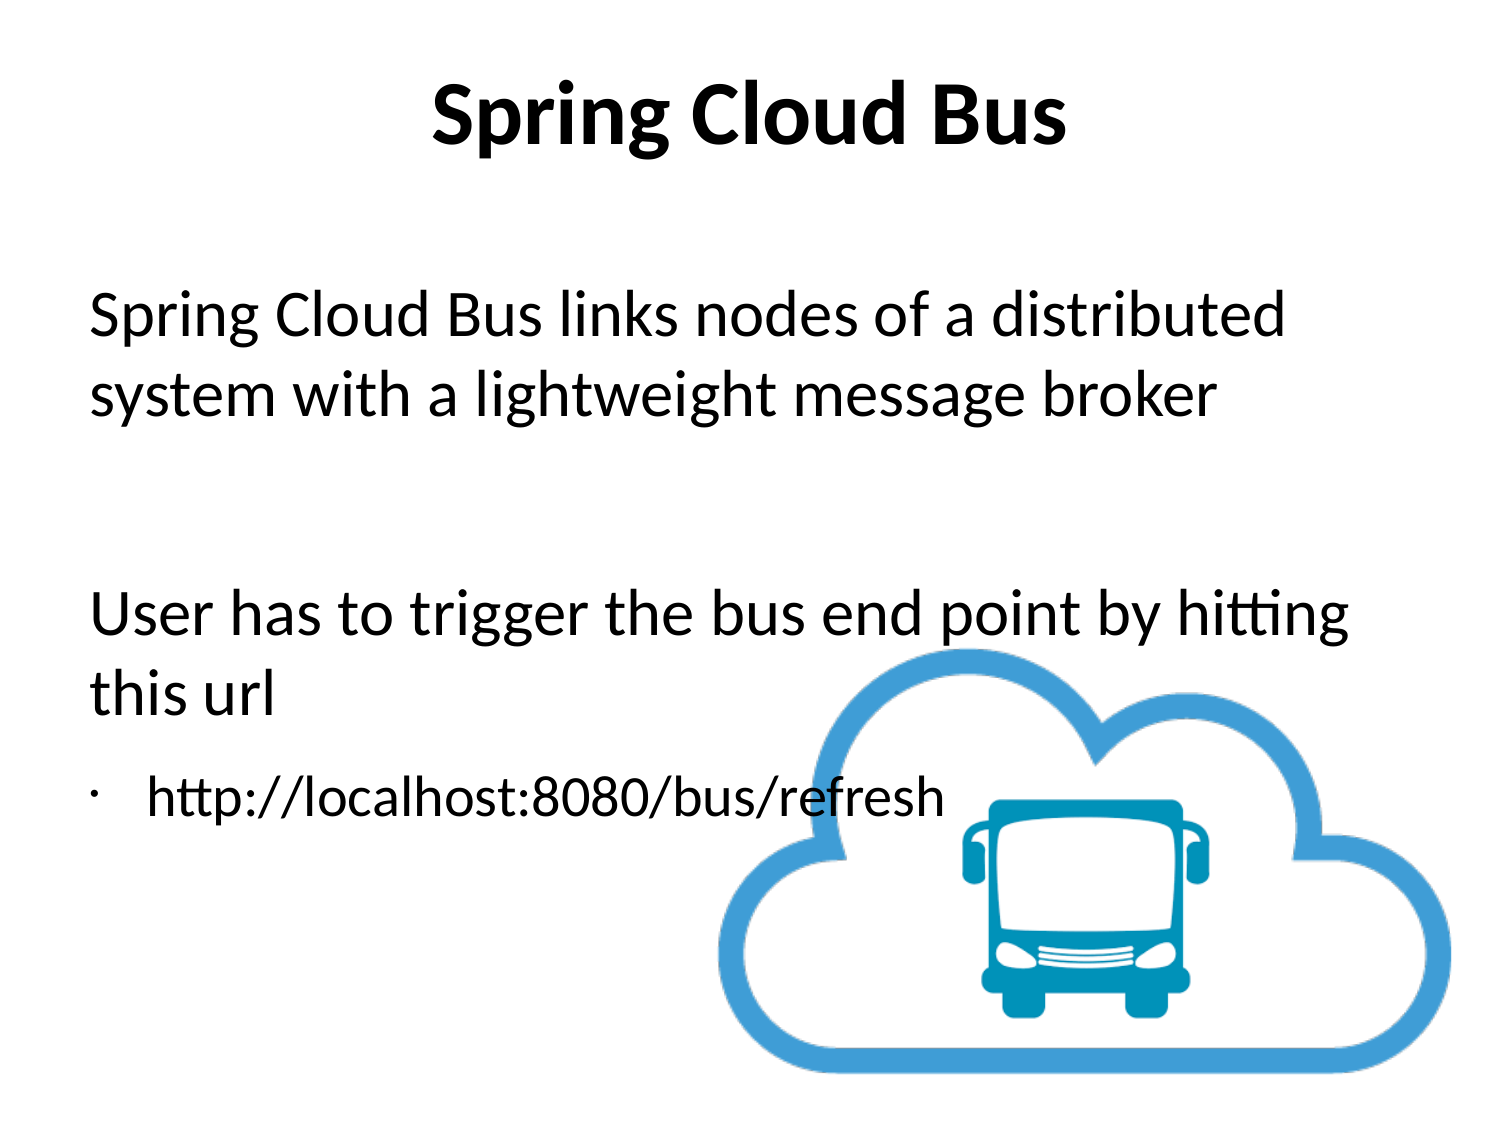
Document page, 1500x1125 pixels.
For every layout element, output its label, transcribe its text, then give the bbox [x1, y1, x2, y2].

title Spring Cloud Bus [75, 45, 1425, 233]
list Spring Cloud Bus links nodes of a distributed system with a lightweight message broker User has to trigger the bus end point by hitting this url http://localhost:8080/bus/refresh [75, 262, 1425, 1005]
picture [693, 599, 1480, 1122]
